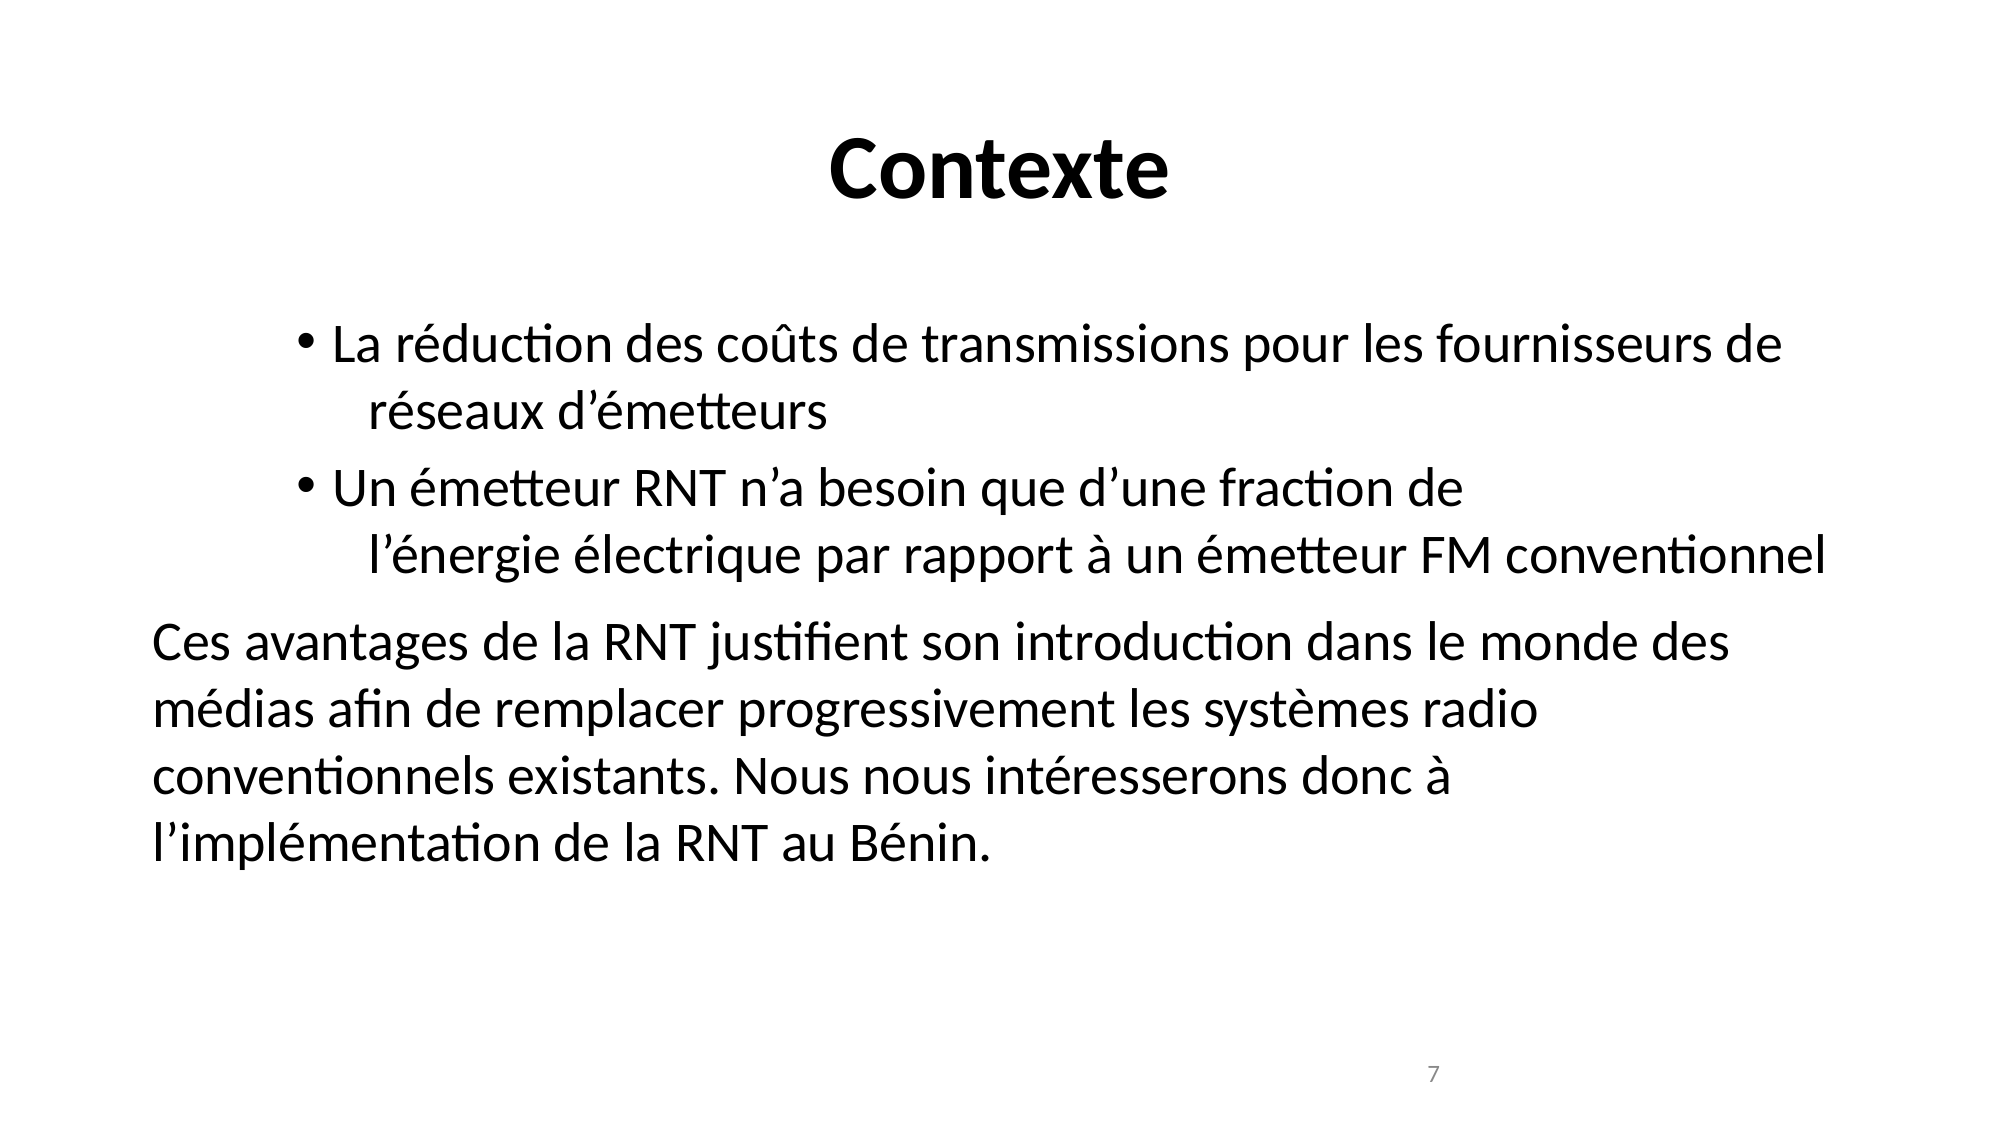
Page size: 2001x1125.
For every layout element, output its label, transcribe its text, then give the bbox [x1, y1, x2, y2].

list La réduction des coûts de transmissions pour les fournisseurs de réseaux d’émetteurs Un émetteur RNT n’a besoin que d’une fraction de l’énergie électrique par rapport à un émetteur FM conventionnel Ces avantages de la RNT justifient son introduction dans le monde des médias afin de remplacer progressivement les systèmes radio conventionnels existants. Nous nous intéresserons donc à l’implémentation de la RNT au Bénin. [137, 299, 1863, 1014]
text_box [1412, 1042, 1863, 1103]
title Contexte [137, 59, 1863, 278]
